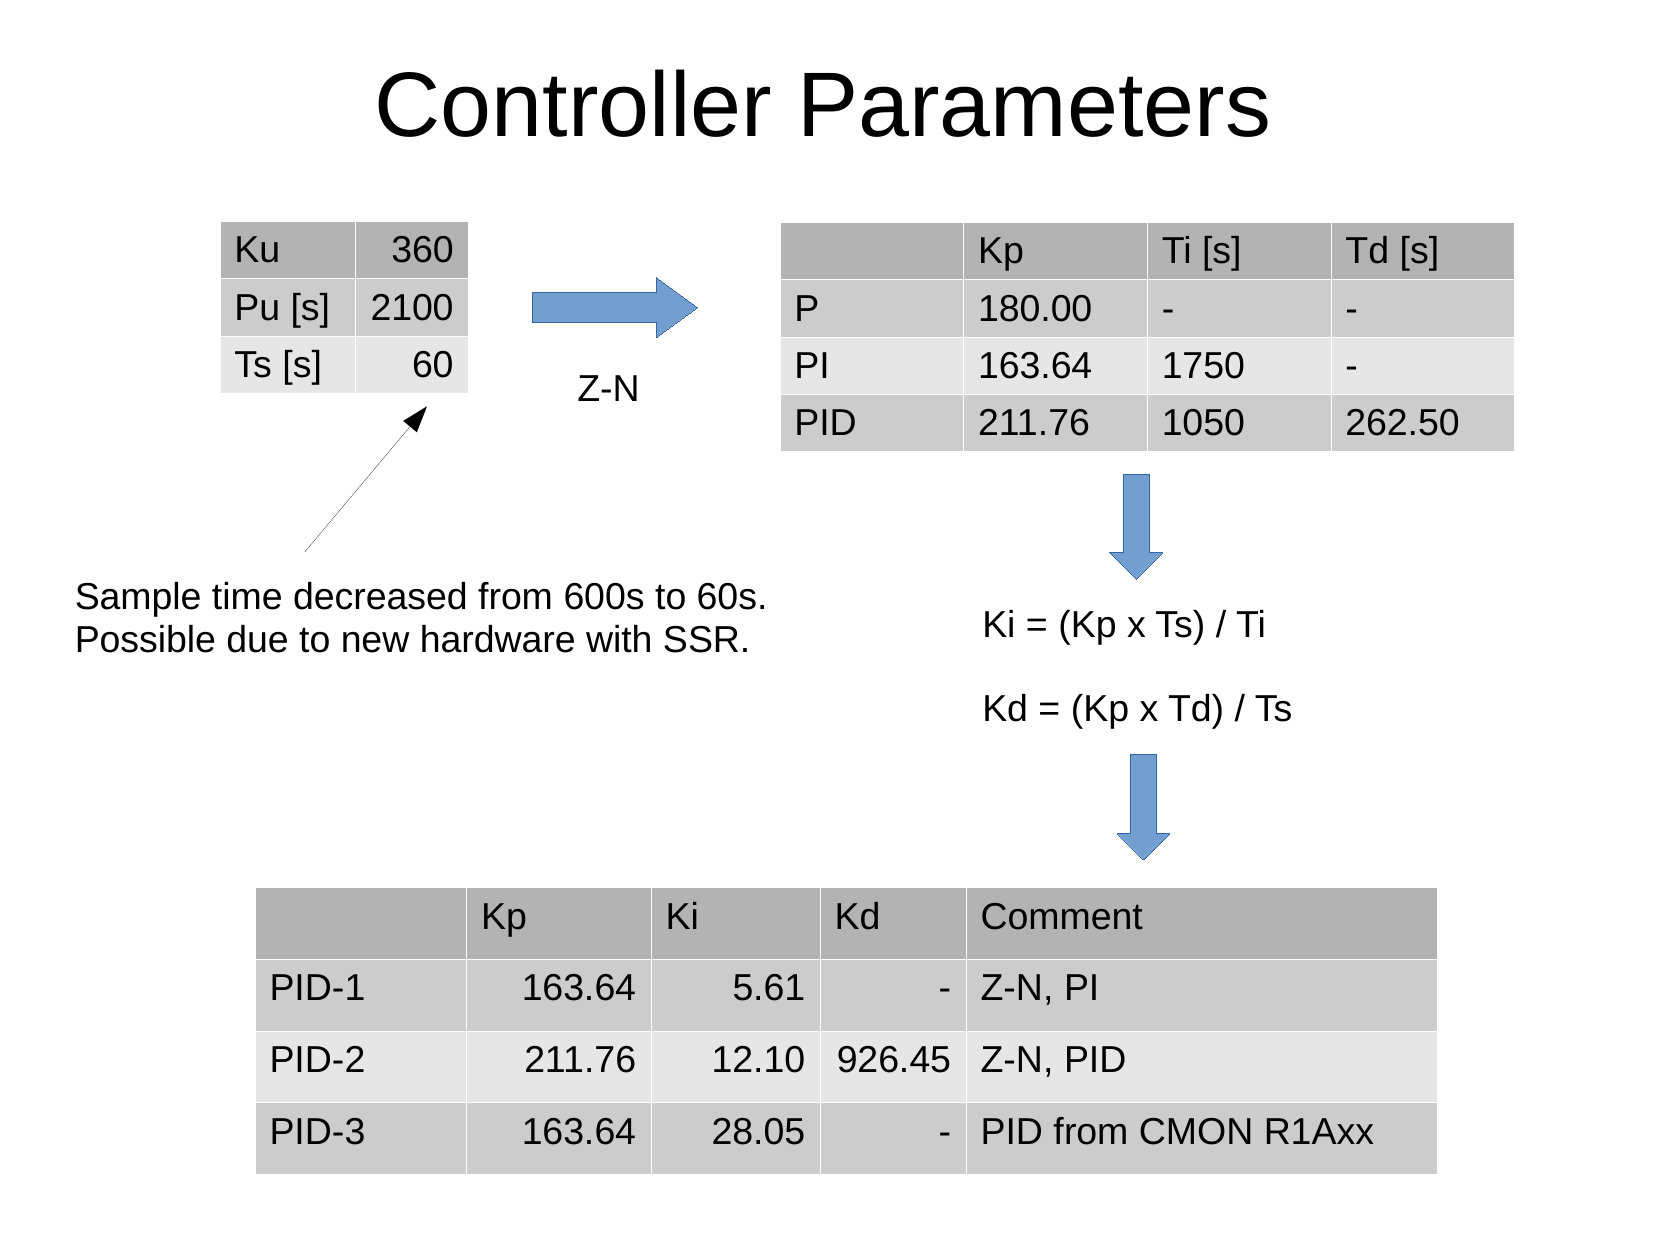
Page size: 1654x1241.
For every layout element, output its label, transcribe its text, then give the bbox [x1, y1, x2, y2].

table_header Comment [967, 888, 1437, 959]
table_cell 926.45 [821, 1032, 966, 1102]
table_cell 1050 [1148, 395, 1331, 451]
table_cell 211.76 [964, 395, 1147, 451]
table_header Kp [964, 223, 1147, 279]
table_header [781, 223, 963, 279]
table_cell 1750 [1148, 338, 1331, 394]
text_box Sample time decreased from 600s to 60s. Possible due to new hardware with SSR. [60, 568, 788, 668]
table_header Ti [s] [1148, 223, 1331, 279]
table_header Kd [821, 888, 966, 959]
table_cell 2100 [356, 279, 468, 336]
table_cell Ts [s] [221, 337, 355, 393]
table_cell 60 [356, 337, 468, 393]
text_box Ki = (Kp x Ts) / Ti Kd = (Kp x Td) / Ts [967, 595, 1313, 737]
table_cell - [1332, 338, 1514, 394]
text_box Z-N [562, 360, 683, 417]
table_cell 5.61 [652, 960, 820, 1031]
table_header Ki [652, 888, 820, 959]
table_cell - [821, 1103, 966, 1174]
table_cell PID [781, 395, 963, 451]
table_cell 211.76 [467, 1032, 651, 1102]
table_cell - [821, 960, 966, 1031]
text_box [532, 277, 698, 338]
table_cell PID-2 [256, 1032, 466, 1102]
table_header 360 [356, 222, 468, 278]
table_header Ku [221, 222, 355, 278]
table_cell 163.64 [467, 960, 651, 1031]
table_header Td [s] [1332, 223, 1514, 279]
table_header [256, 888, 466, 959]
table_cell - [1332, 280, 1514, 337]
table_cell 163.64 [964, 338, 1147, 394]
table_cell PID-3 [256, 1103, 466, 1174]
table_cell 163.64 [467, 1103, 651, 1174]
table_cell 28.05 [652, 1103, 820, 1174]
table_cell 180.00 [964, 280, 1147, 337]
table_cell PID from CMON R1Axx [967, 1103, 1437, 1174]
table_cell PID-1 [256, 960, 466, 1031]
table_cell - [1148, 280, 1331, 337]
table_cell Z-N, PID [967, 1032, 1437, 1102]
text_box [1117, 754, 1170, 860]
table_cell P [781, 280, 963, 337]
table_cell Z-N, PI [967, 960, 1437, 1031]
table_cell 262.50 [1332, 395, 1514, 451]
text_box [1109, 474, 1163, 580]
table_cell Pu [s] [221, 279, 355, 336]
table_cell 12.10 [652, 1032, 820, 1102]
table_header Kp [467, 888, 651, 959]
title Controller Parameters [79, 22, 1568, 188]
table_cell PI [781, 338, 963, 394]
